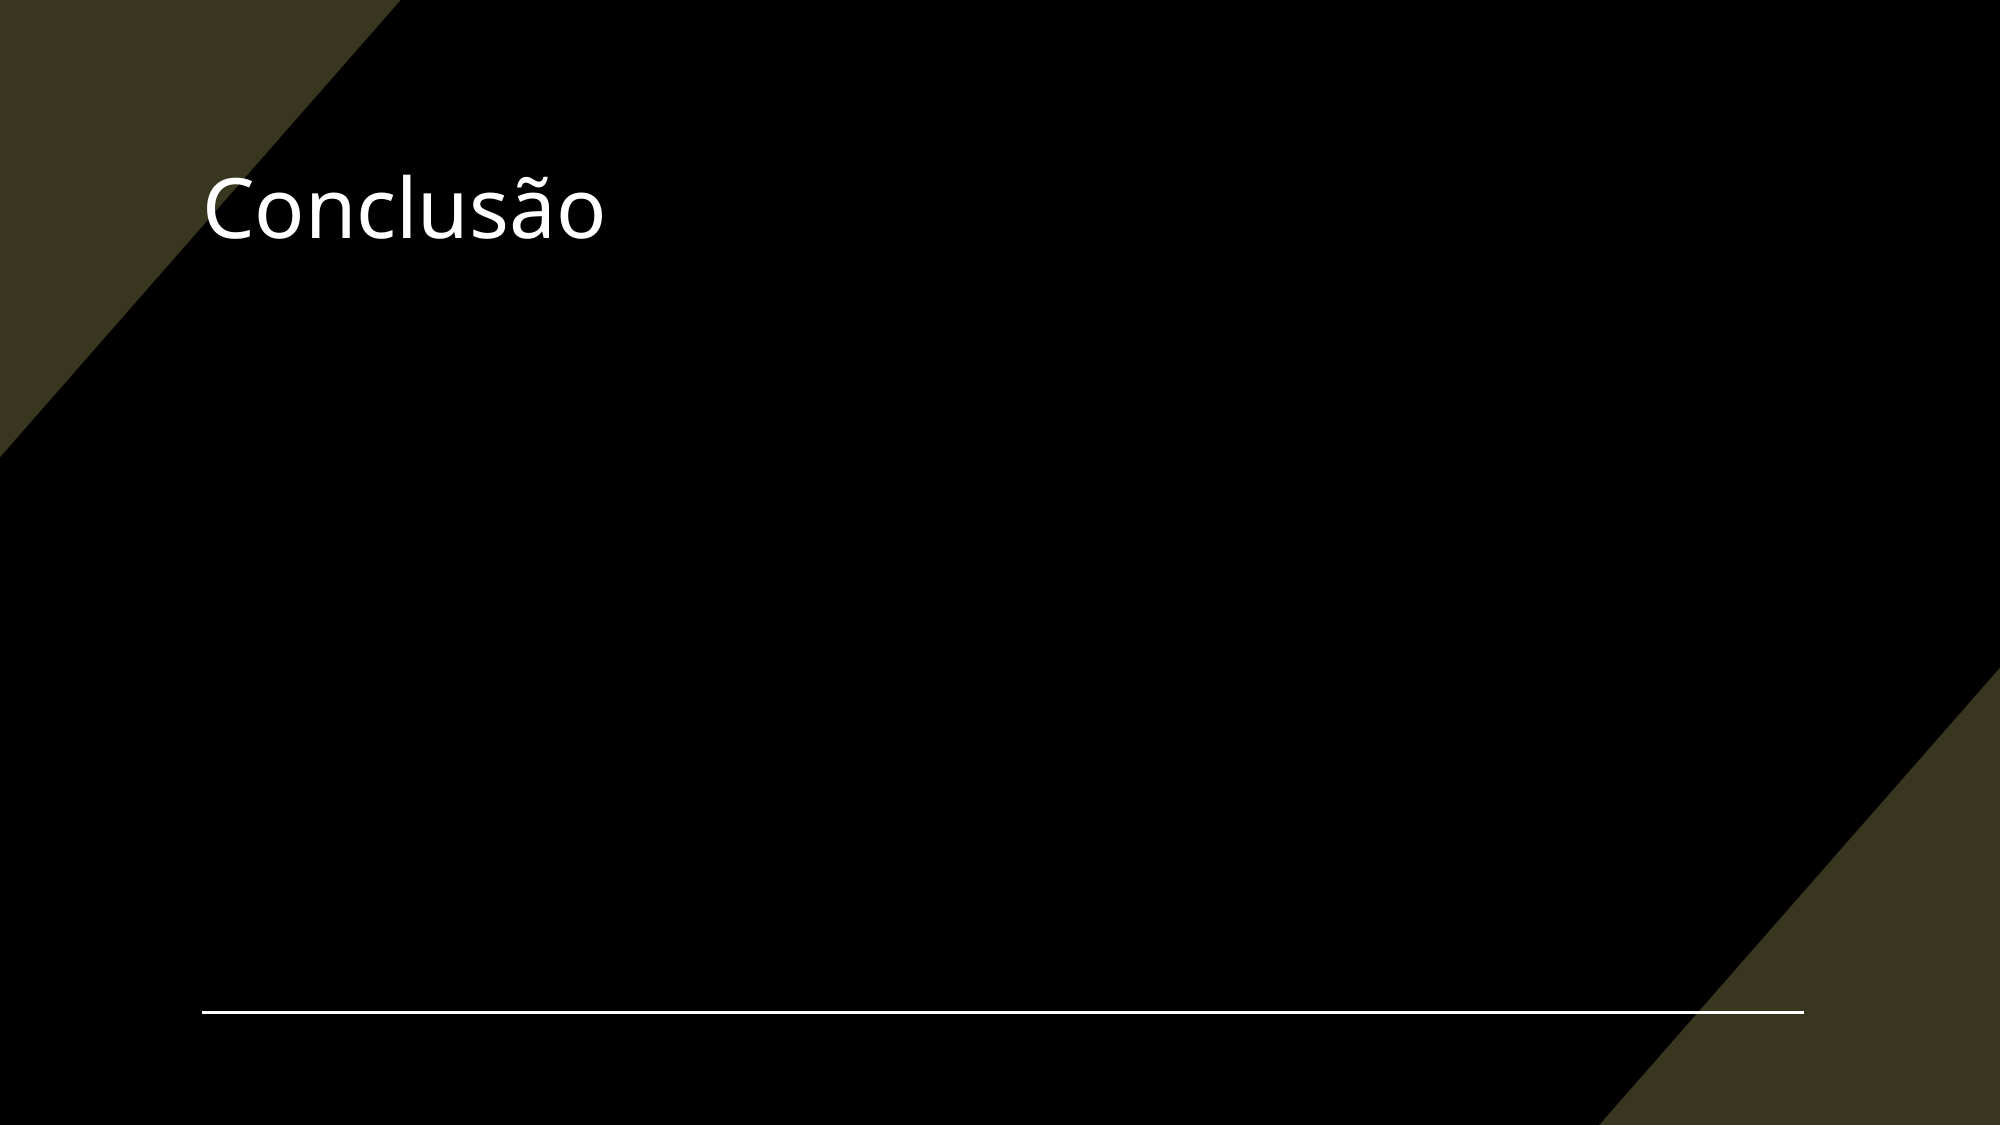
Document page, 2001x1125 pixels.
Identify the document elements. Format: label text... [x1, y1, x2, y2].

title Conclusão [187, 143, 1813, 367]
